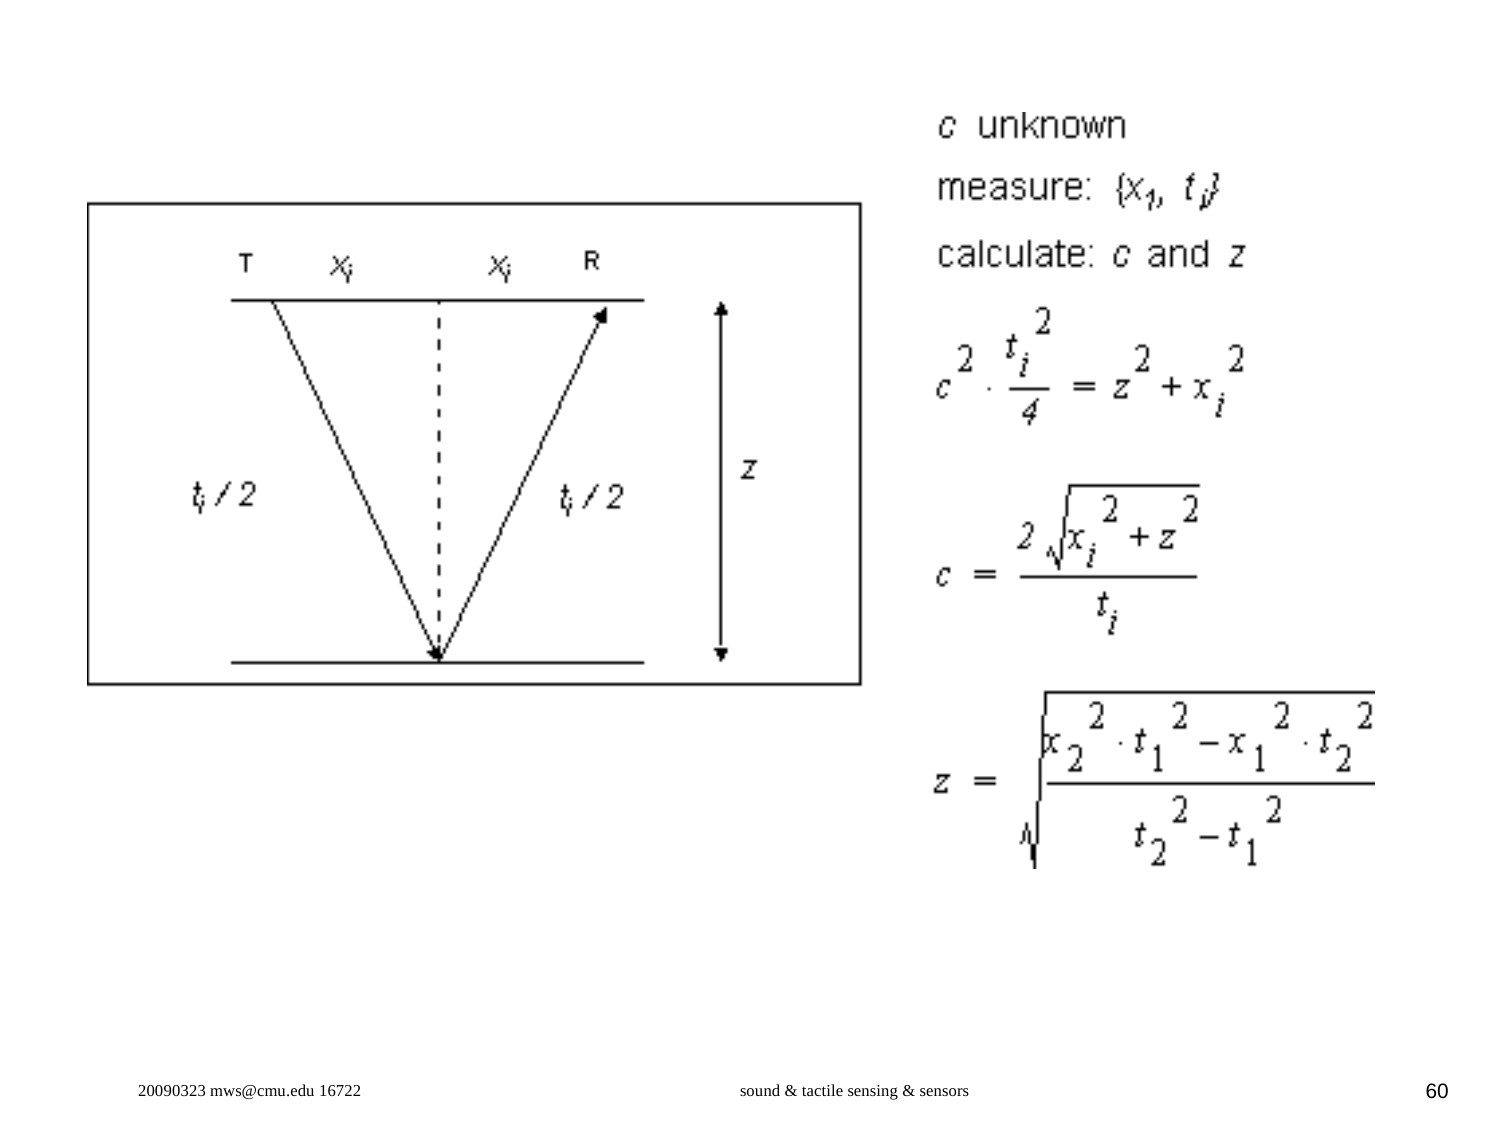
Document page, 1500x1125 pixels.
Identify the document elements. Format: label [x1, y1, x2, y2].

picture [87, 112, 1375, 869]
